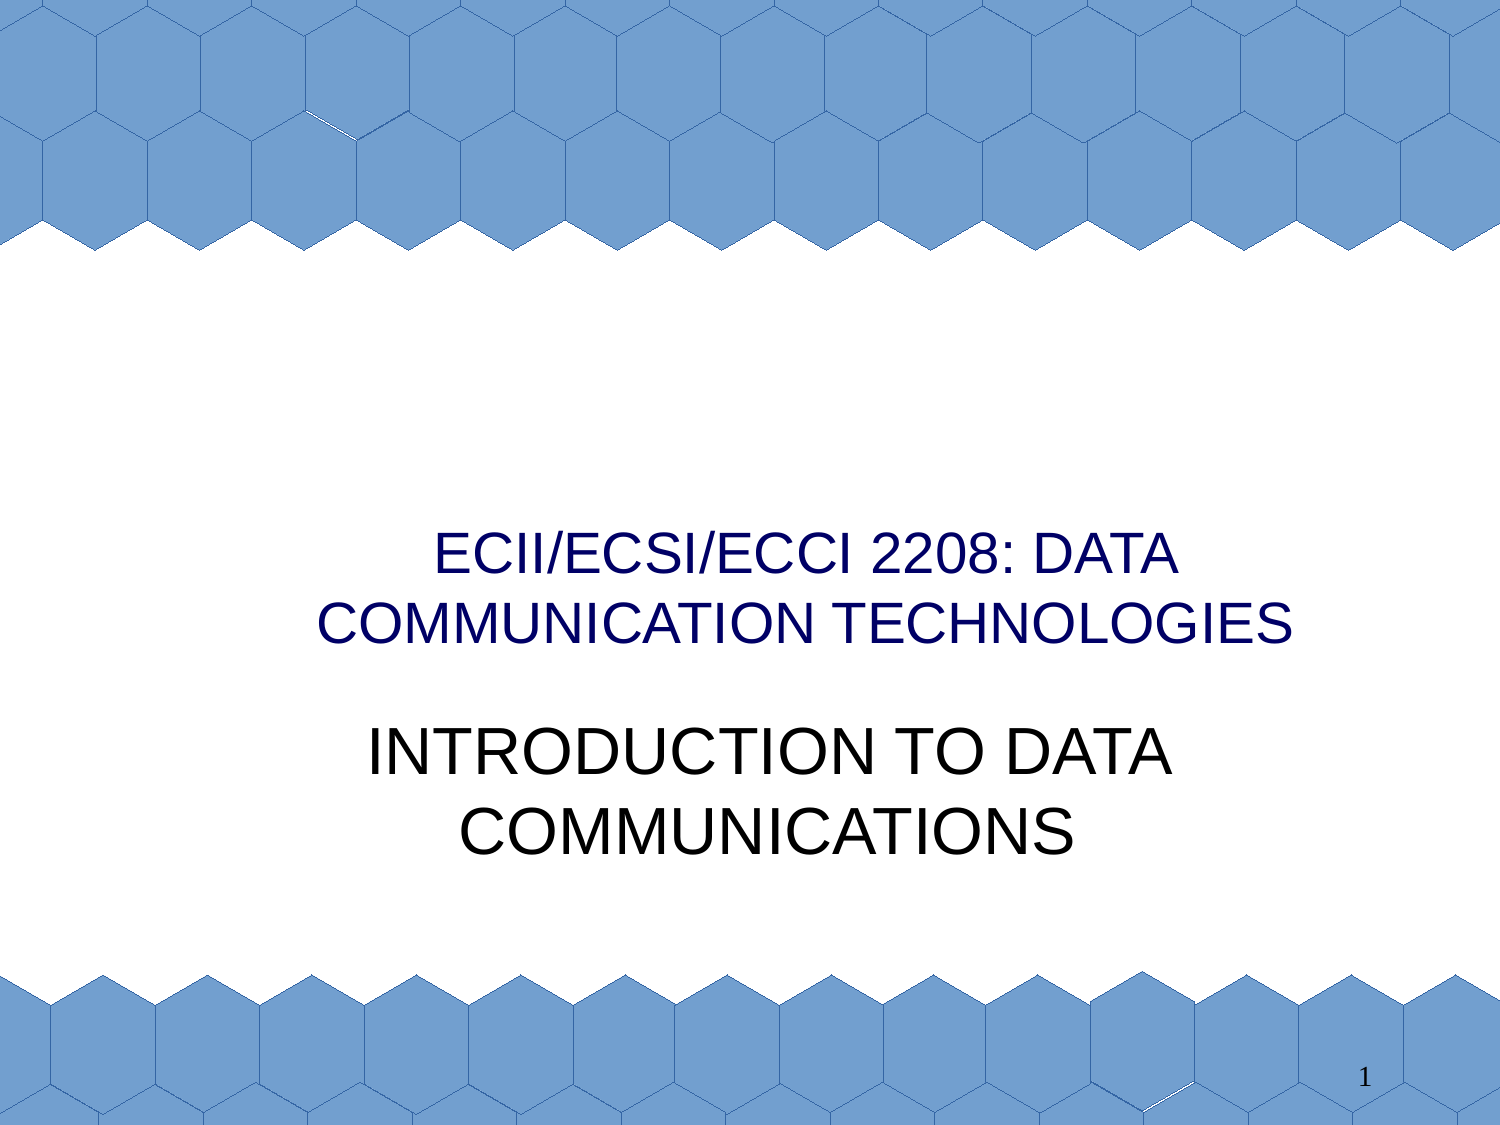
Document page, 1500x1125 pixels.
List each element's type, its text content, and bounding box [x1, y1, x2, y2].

subtitle INTRODUCTION TO DATA COMMUNICATIONS [187, 699, 1313, 925]
title ECII/ECSI/ECCI 2208: DATA COMMUNICATION TECHNOLOGIES [187, 337, 1388, 663]
text_box <number> [1074, 1050, 1388, 1125]
